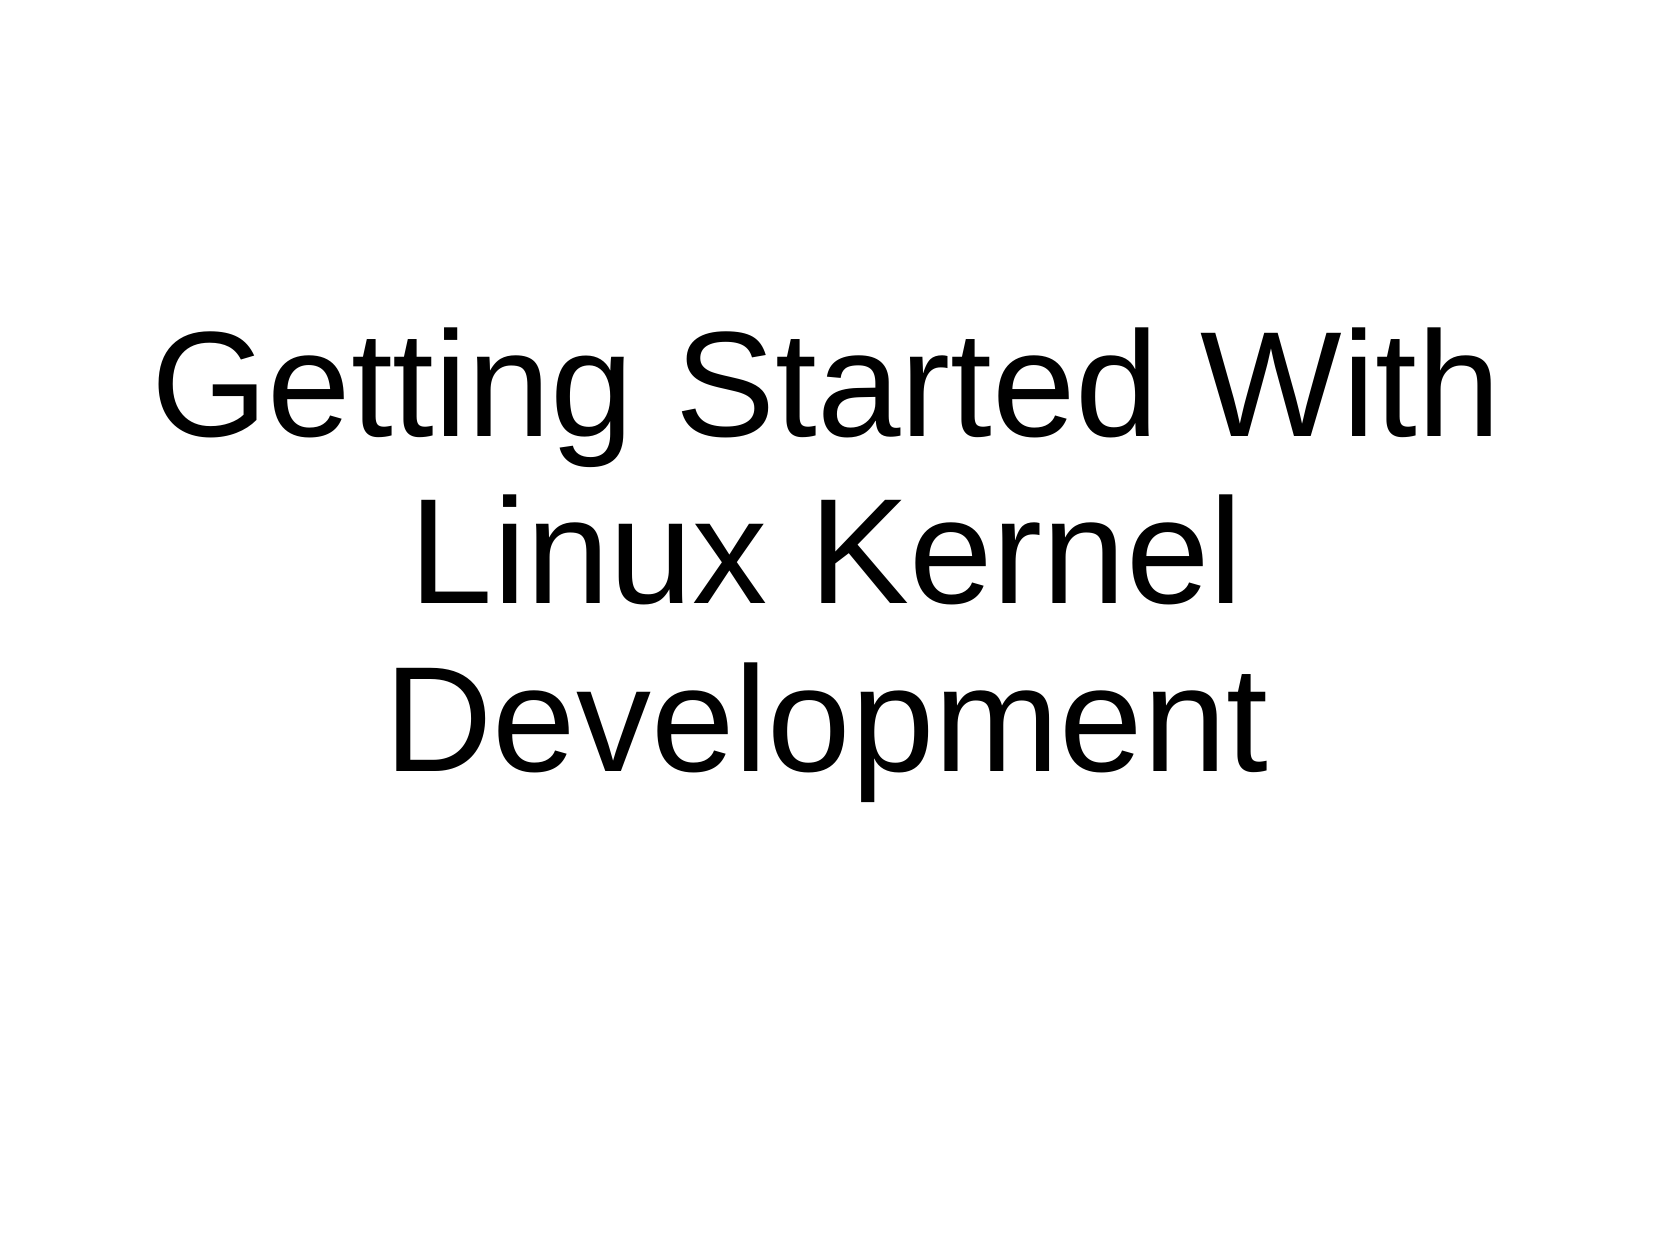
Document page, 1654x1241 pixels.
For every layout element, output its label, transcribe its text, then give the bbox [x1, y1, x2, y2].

title Getting Started With Linux Kernel Development [82, 300, 1571, 804]
